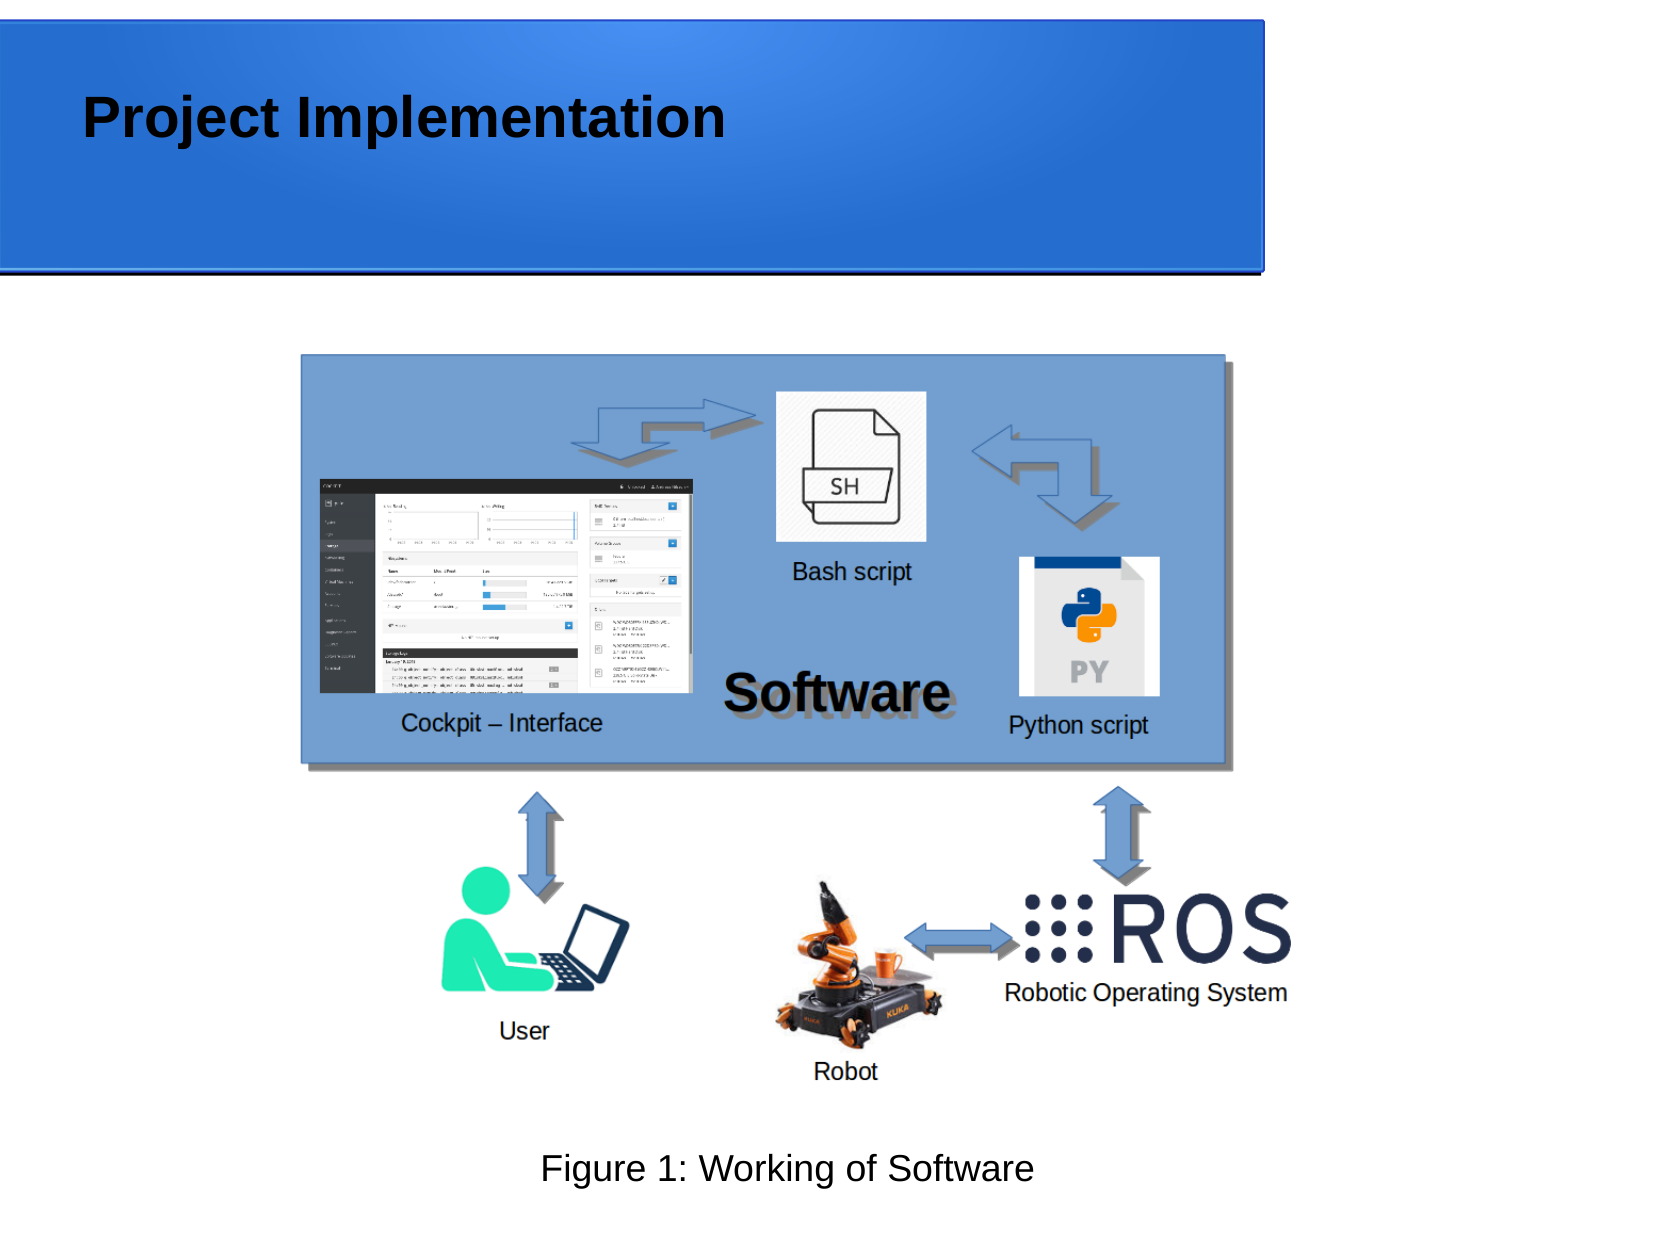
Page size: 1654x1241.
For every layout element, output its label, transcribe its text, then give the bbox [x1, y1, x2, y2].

subtitle [30, 360, 1519, 1237]
title Project Implementation [82, 47, 1235, 252]
text_box [135, 360, 1442, 1141]
text_box Figure 1: Working of Software [525, 1140, 1051, 1197]
picture [240, 318, 1292, 1096]
